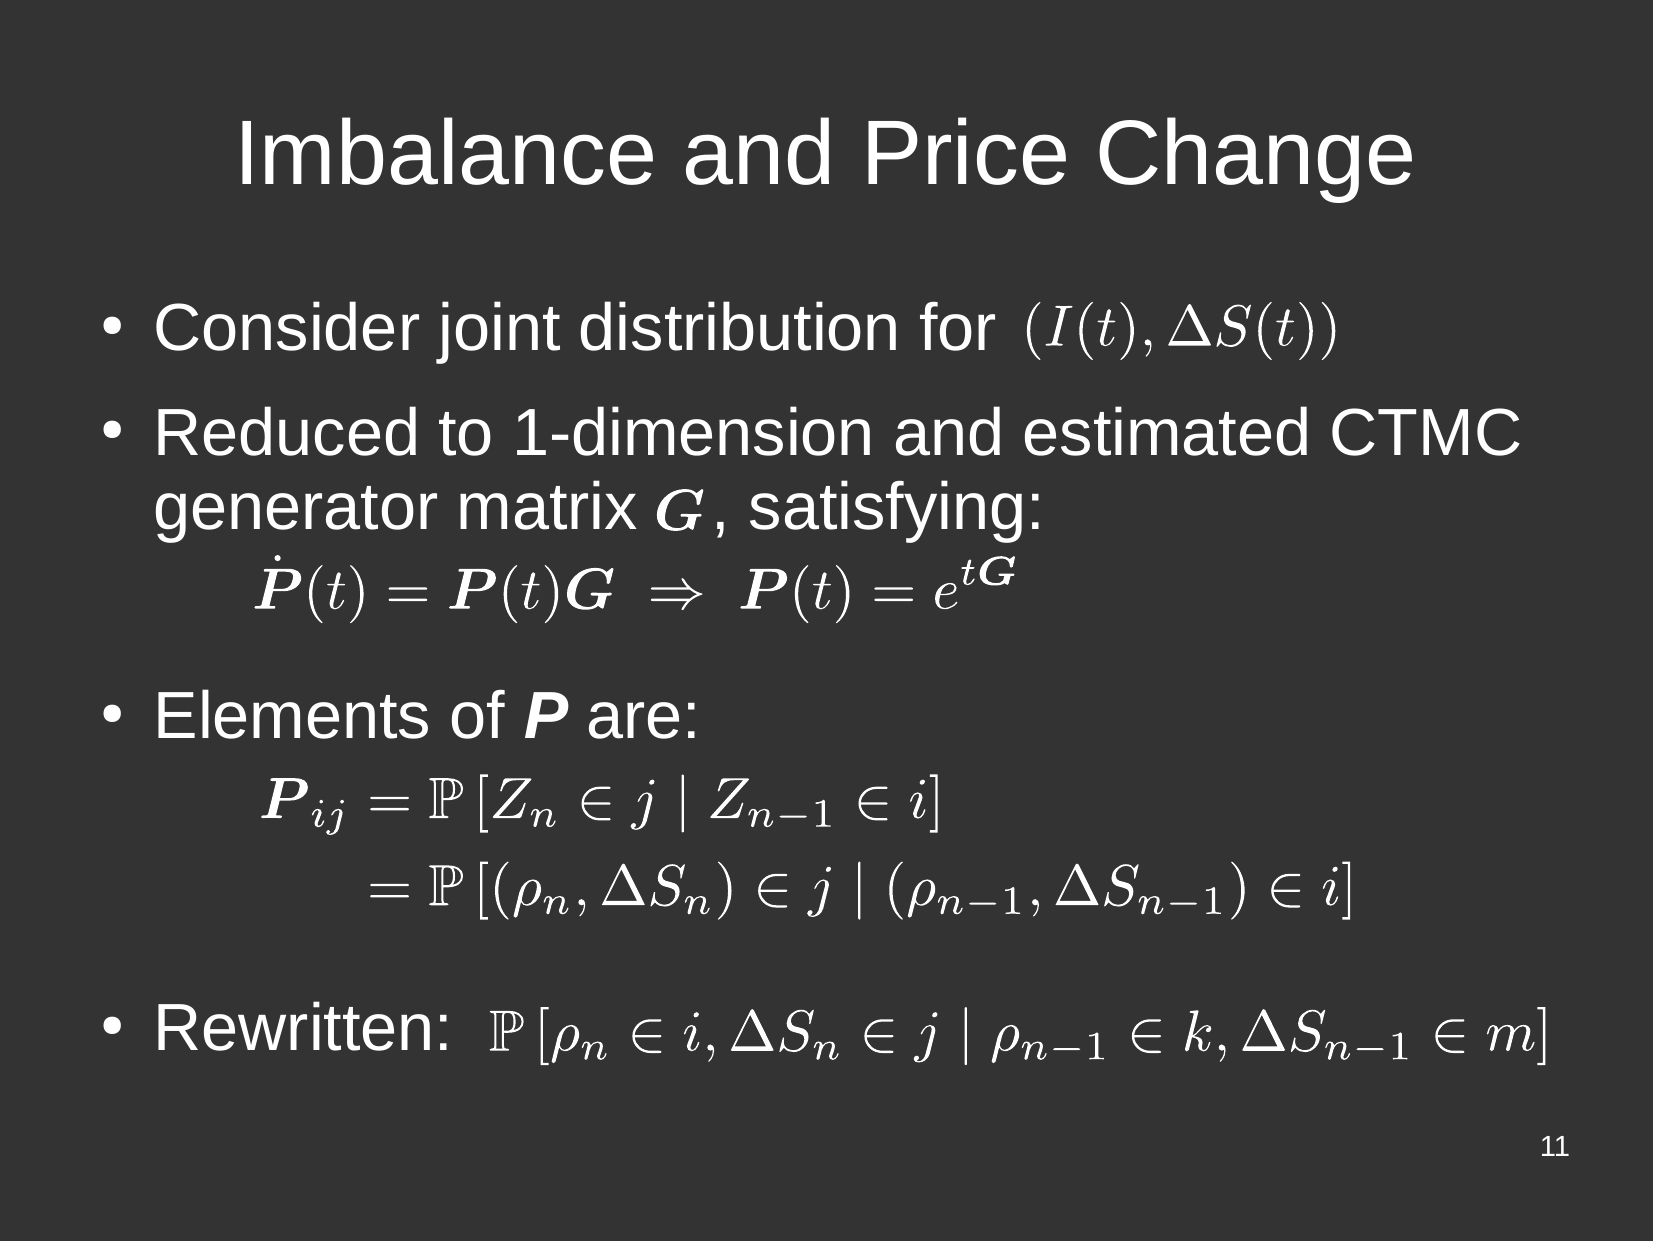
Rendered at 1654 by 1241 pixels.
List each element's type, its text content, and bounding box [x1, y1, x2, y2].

text_box [1021, 301, 1341, 361]
text_box [258, 774, 1358, 920]
list Consider joint distribution for Reduced to 1-dimension and estimated CTMC generator matrix , satisfying: Elements of P are: Rewritten: [82, 290, 1591, 1126]
text_box [251, 555, 1017, 624]
text_box [653, 489, 706, 531]
text_box [488, 1007, 1553, 1066]
title Imbalance and Price Change [82, 49, 1571, 257]
